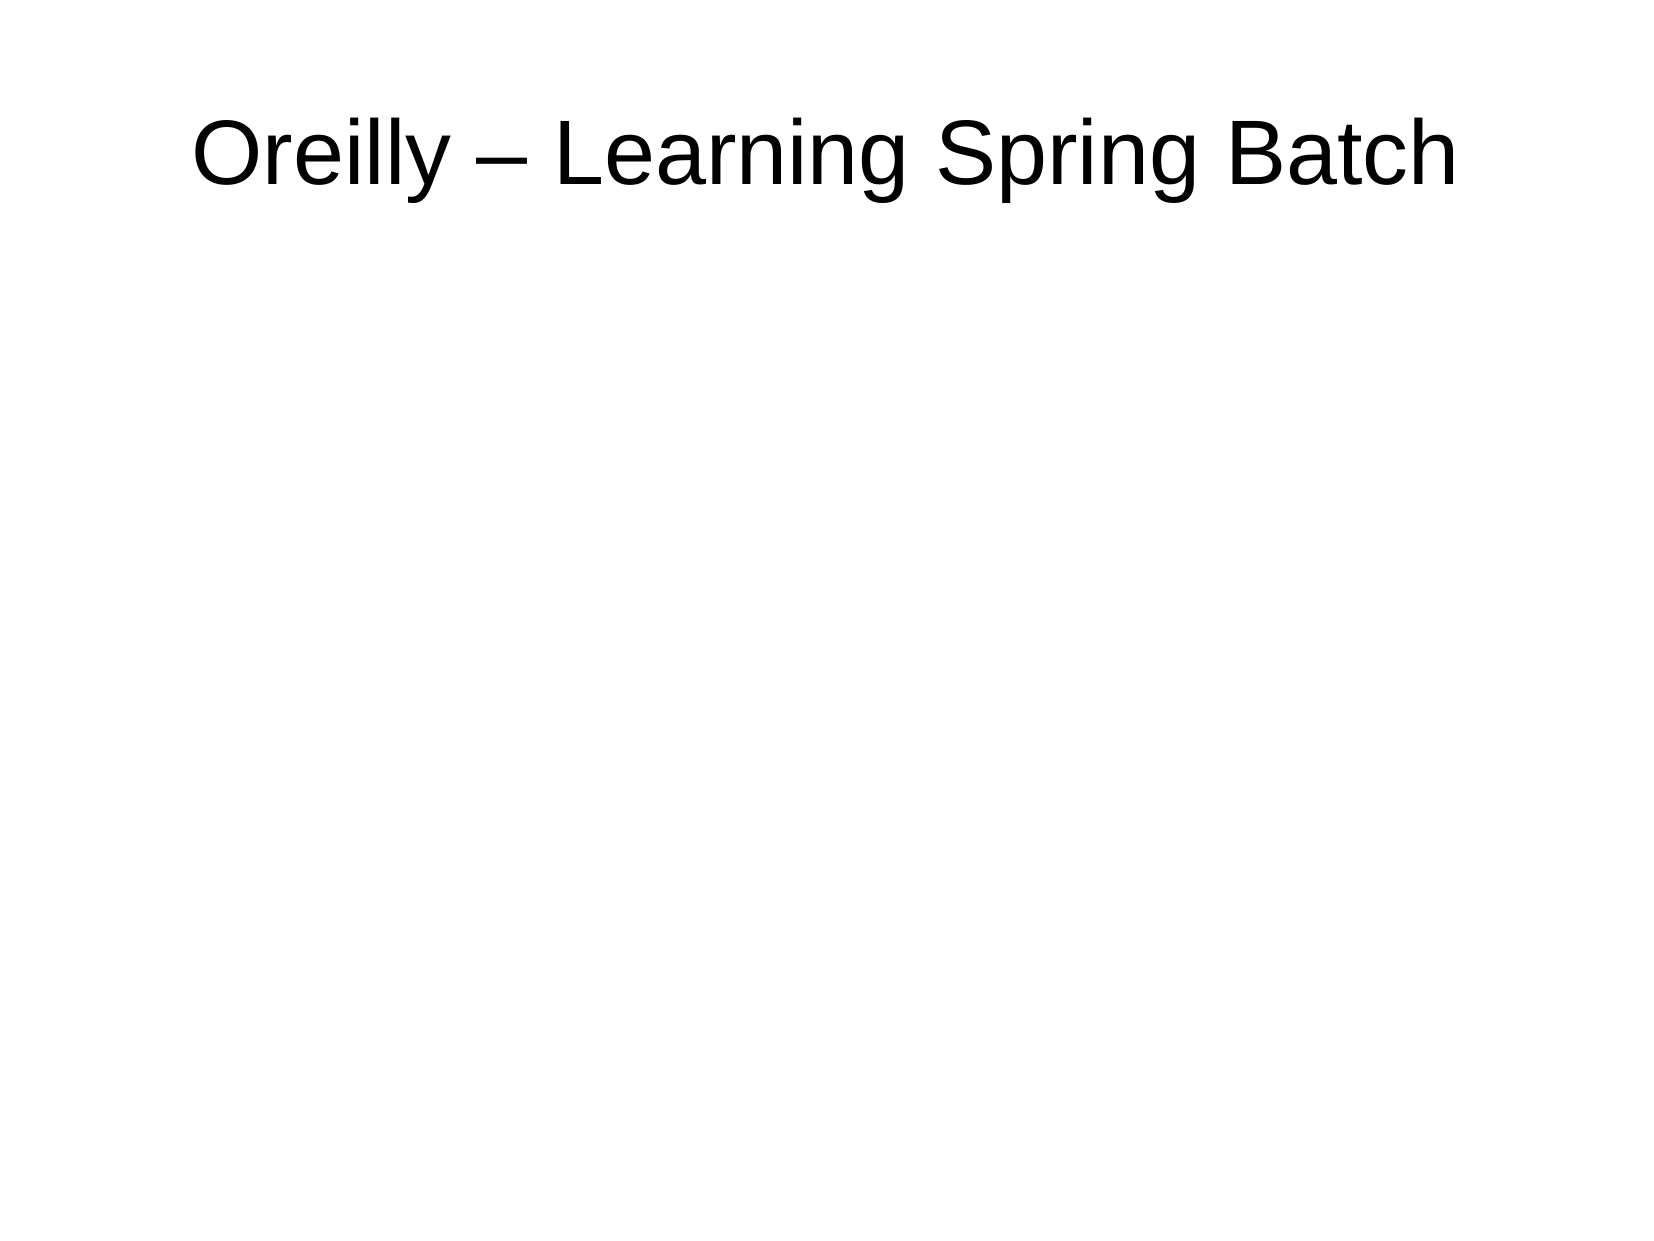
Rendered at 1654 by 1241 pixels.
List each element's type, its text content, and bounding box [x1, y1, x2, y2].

title Oreilly – Learning Spring Batch [82, 49, 1571, 257]
